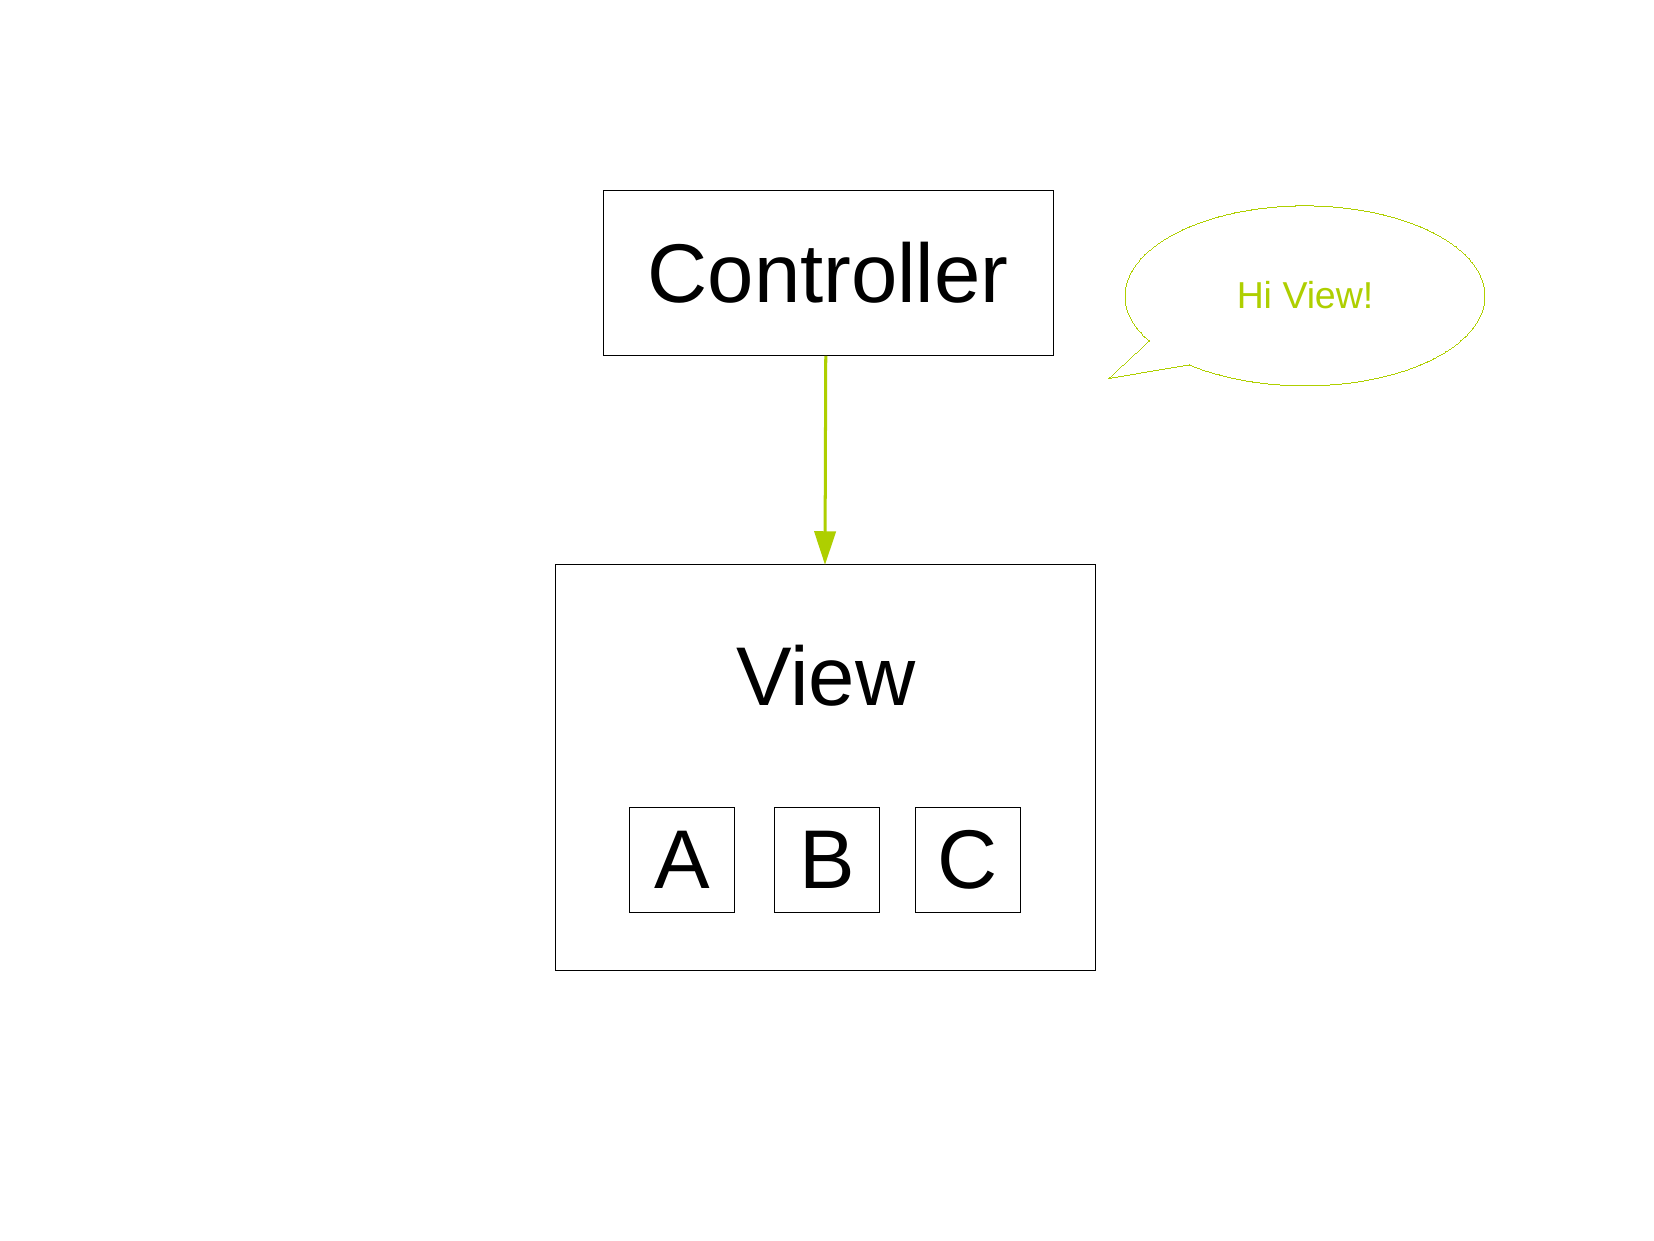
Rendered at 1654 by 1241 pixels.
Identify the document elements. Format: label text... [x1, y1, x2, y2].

text_box Hi View! [1108, 205, 1485, 386]
text_box B [774, 807, 880, 913]
text_box C [915, 807, 1021, 913]
text_box Controller [603, 190, 1054, 356]
text_box A [629, 807, 735, 913]
text_box View [721, 623, 931, 731]
